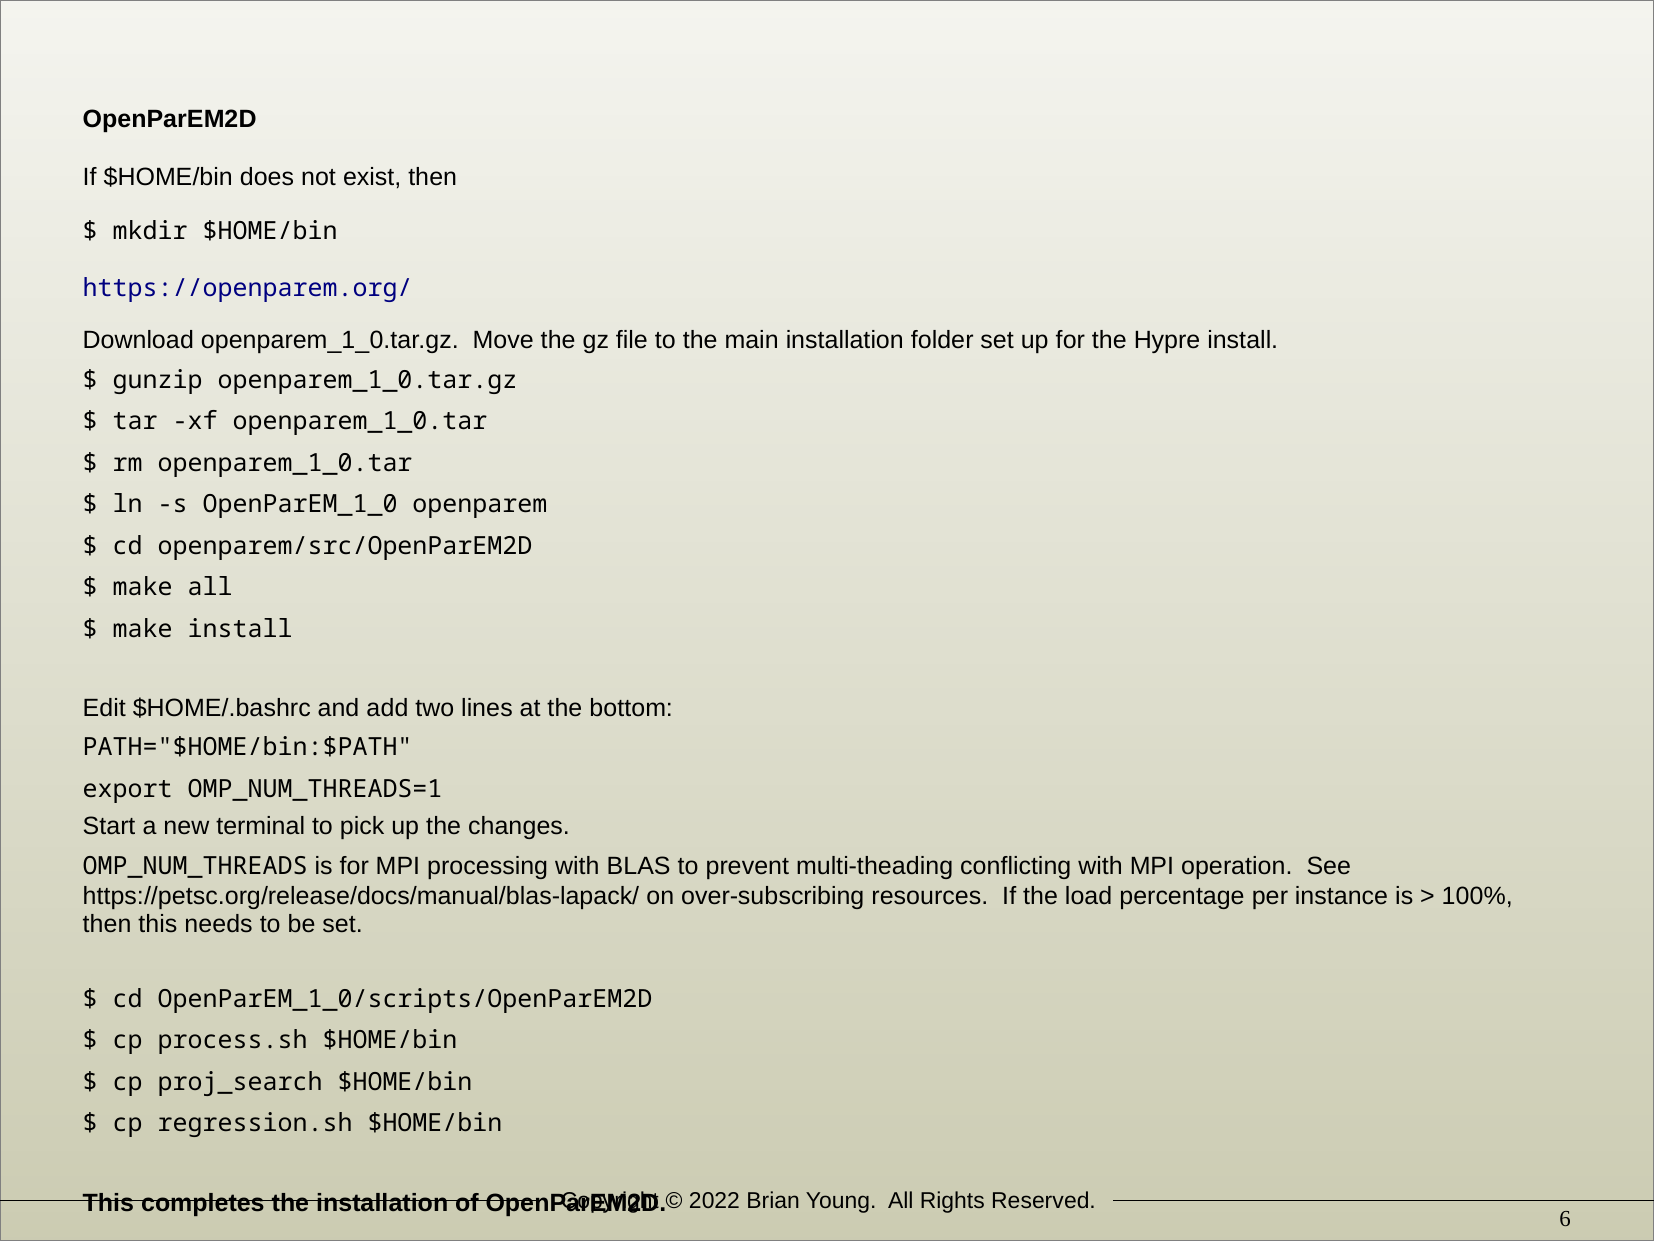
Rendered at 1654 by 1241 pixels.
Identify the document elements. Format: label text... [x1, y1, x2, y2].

list OpenParEM2D If $HOME/bin does not exist, then $ mkdir $HOME/bin https://openparem.org/ Download openparem_1_0.tar.gz. Move the gz file to the main installation folder set up for the Hypre install. $ gunzip openparem_1_0.tar.gz $ tar -xf openparem_1_0.tar $ rm openparem_1_0.tar $ ln -s OpenParEM_1_0 openparem $ cd openparem/src/OpenParEM2D $ make all $ make install Edit $HOME/.bashrc and add two lines at the bottom: PATH="$HOME/bin:$PATH" export OMP_NUM_THREADS=1 Start a new terminal to pick up the changes. OMP_NUM_THREADS is for MPI processing with BLAS to prevent multi-theading conflicting with MPI operation. See https://petsc.org/release/docs/manual/blas-lapack/ on over-subscribing resources. If the load percentage per instance is > 100%, then this needs to be set. $ cd OpenParEM_1_0/scripts/OpenParEM2D $ cp process.sh $HOME/bin $ cp proj_search $HOME/bin $ cp regression.sh $HOME/bin This completes the installation of OpenParEM2D. [82, 105, 1571, 1134]
